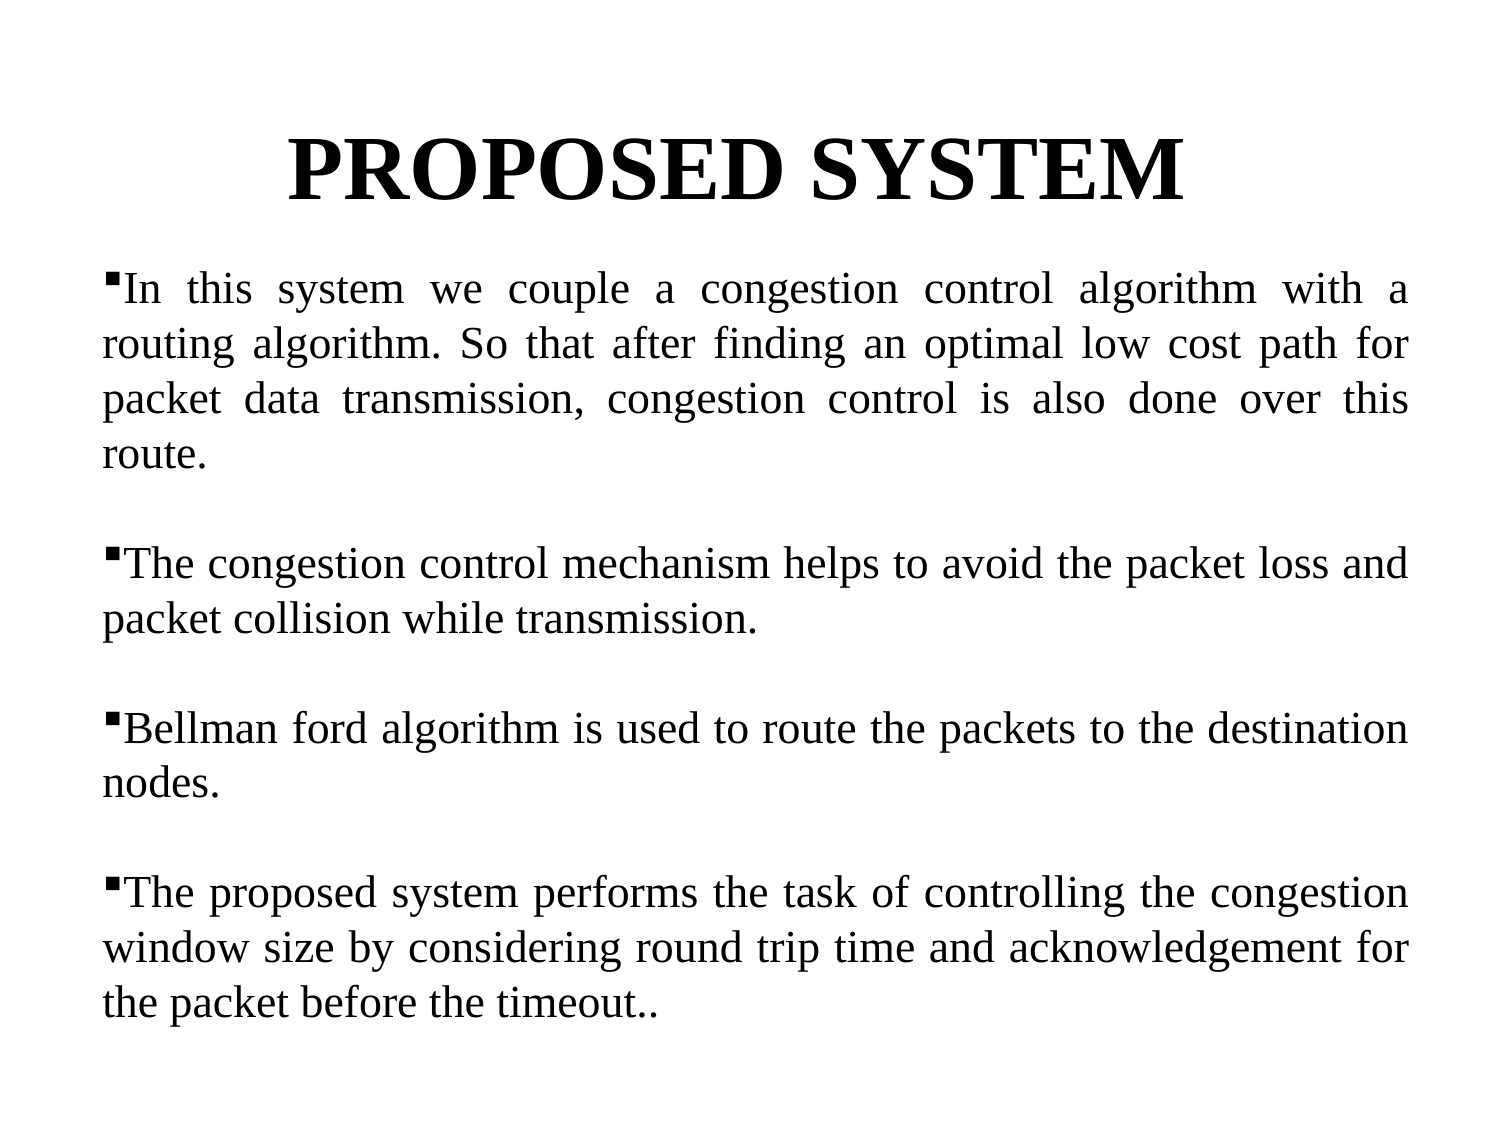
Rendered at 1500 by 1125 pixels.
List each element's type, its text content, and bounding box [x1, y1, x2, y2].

title PROPOSED SYSTEM [62, 75, 1413, 251]
text_box In this system we couple a congestion control algorithm with a routing algorithm. So that after finding an optimal low cost path for packet data transmission, congestion control is also done over this route. The congestion control mechanism helps to avoid the packet loss and packet collision while transmission. Bellman ford algorithm is used to route the packets to the destination nodes. The proposed system performs the task of controlling the congestion window size by considering round trip time and acknowledgement for the packet before the timeout.. [87, 249, 1425, 1090]
